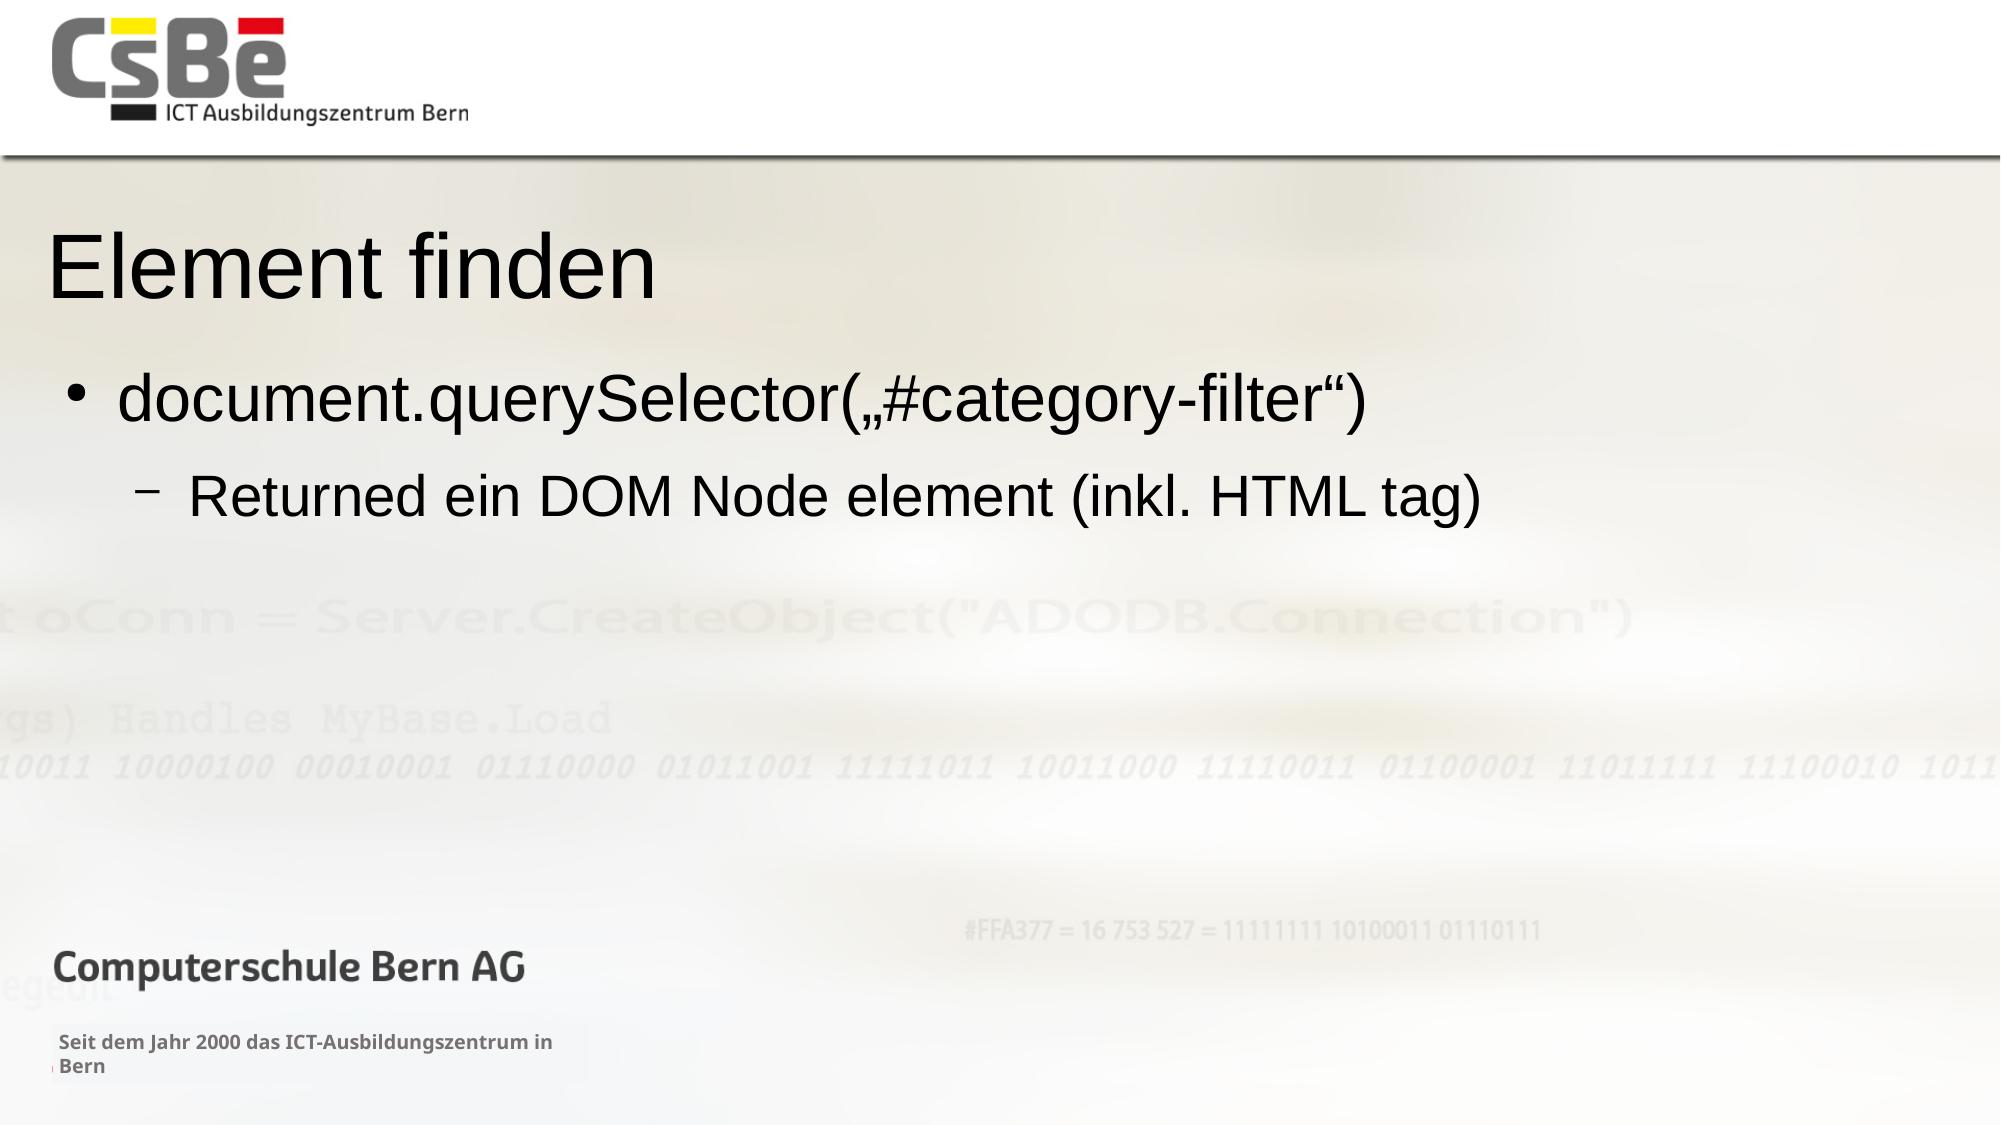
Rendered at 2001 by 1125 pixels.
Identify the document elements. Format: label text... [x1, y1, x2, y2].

picture [0, 0, 2001, 1125]
list document.querySelector(„#category-filter“) Returned ein DOM Node element (inkl. HTML tag) [46, 355, 1920, 886]
list Element finden [46, 206, 1920, 355]
